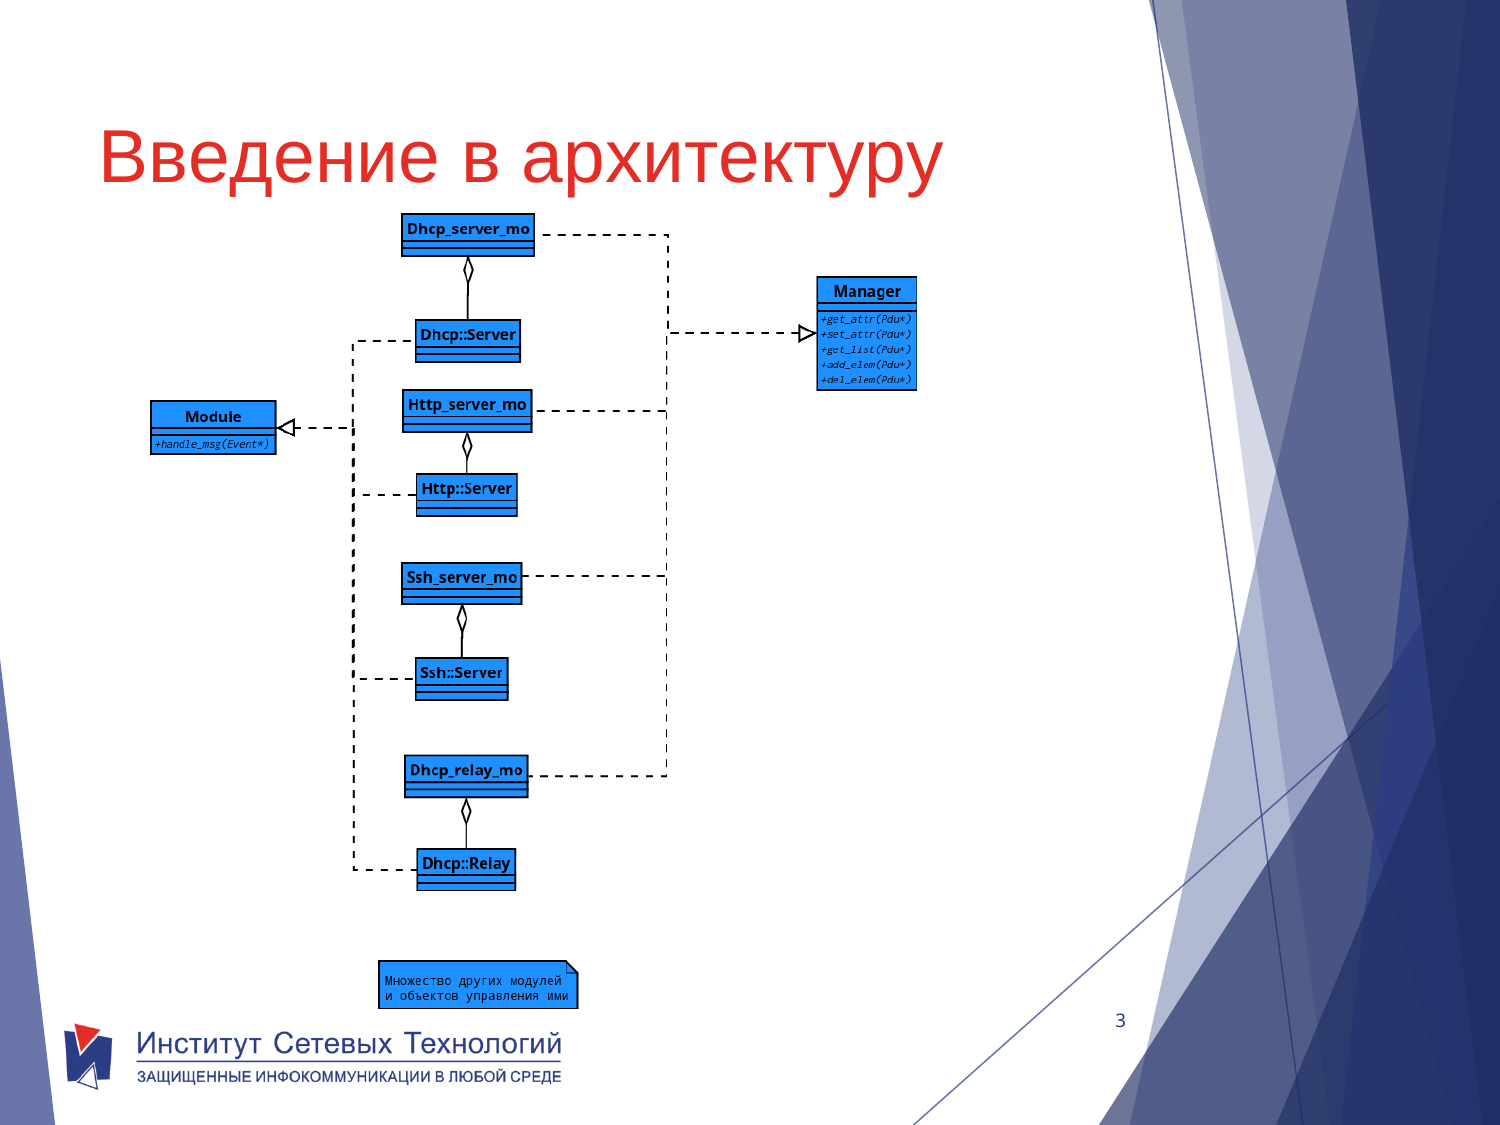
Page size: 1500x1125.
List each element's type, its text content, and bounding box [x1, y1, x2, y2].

text_box <number> [1056, 991, 1141, 1052]
picture [64, 1023, 561, 1090]
title Введение в архитектуру [83, 99, 1141, 317]
picture [150, 213, 917, 1009]
